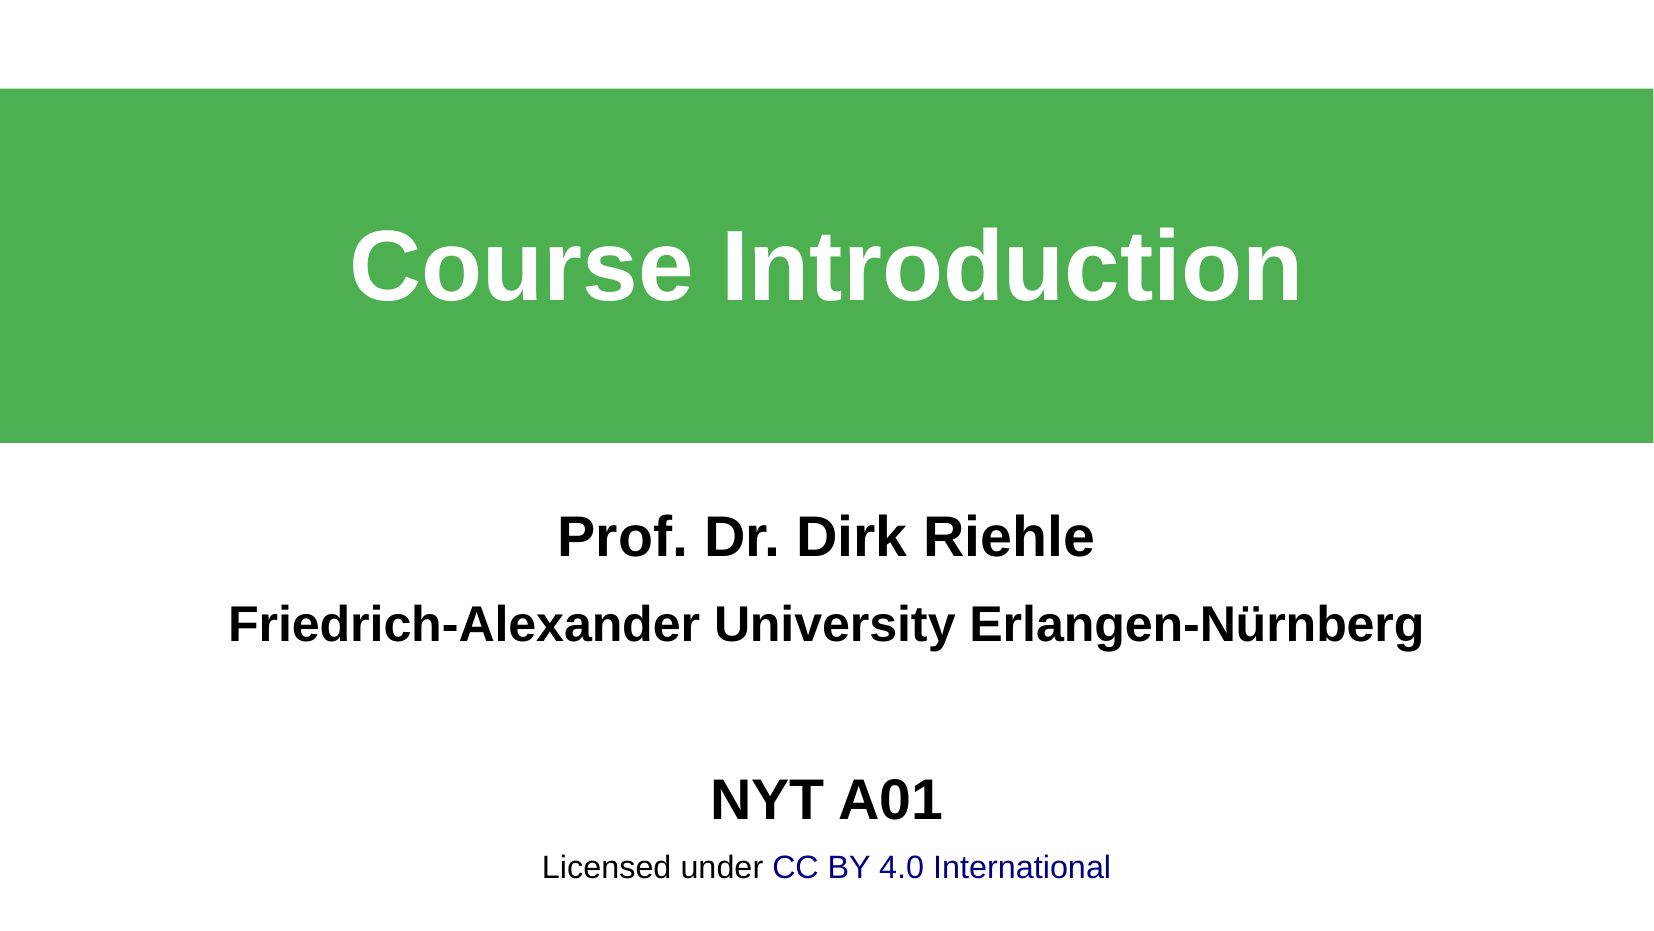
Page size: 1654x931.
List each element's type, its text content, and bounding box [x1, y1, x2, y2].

title Course Introduction [0, 88, 1654, 443]
subtitle Prof. Dr. Dirk Riehle Friedrich-Alexander University Erlangen-Nürnberg NYT A01 Licensed under CC BY 4.0 International [29, 472, 1625, 886]
